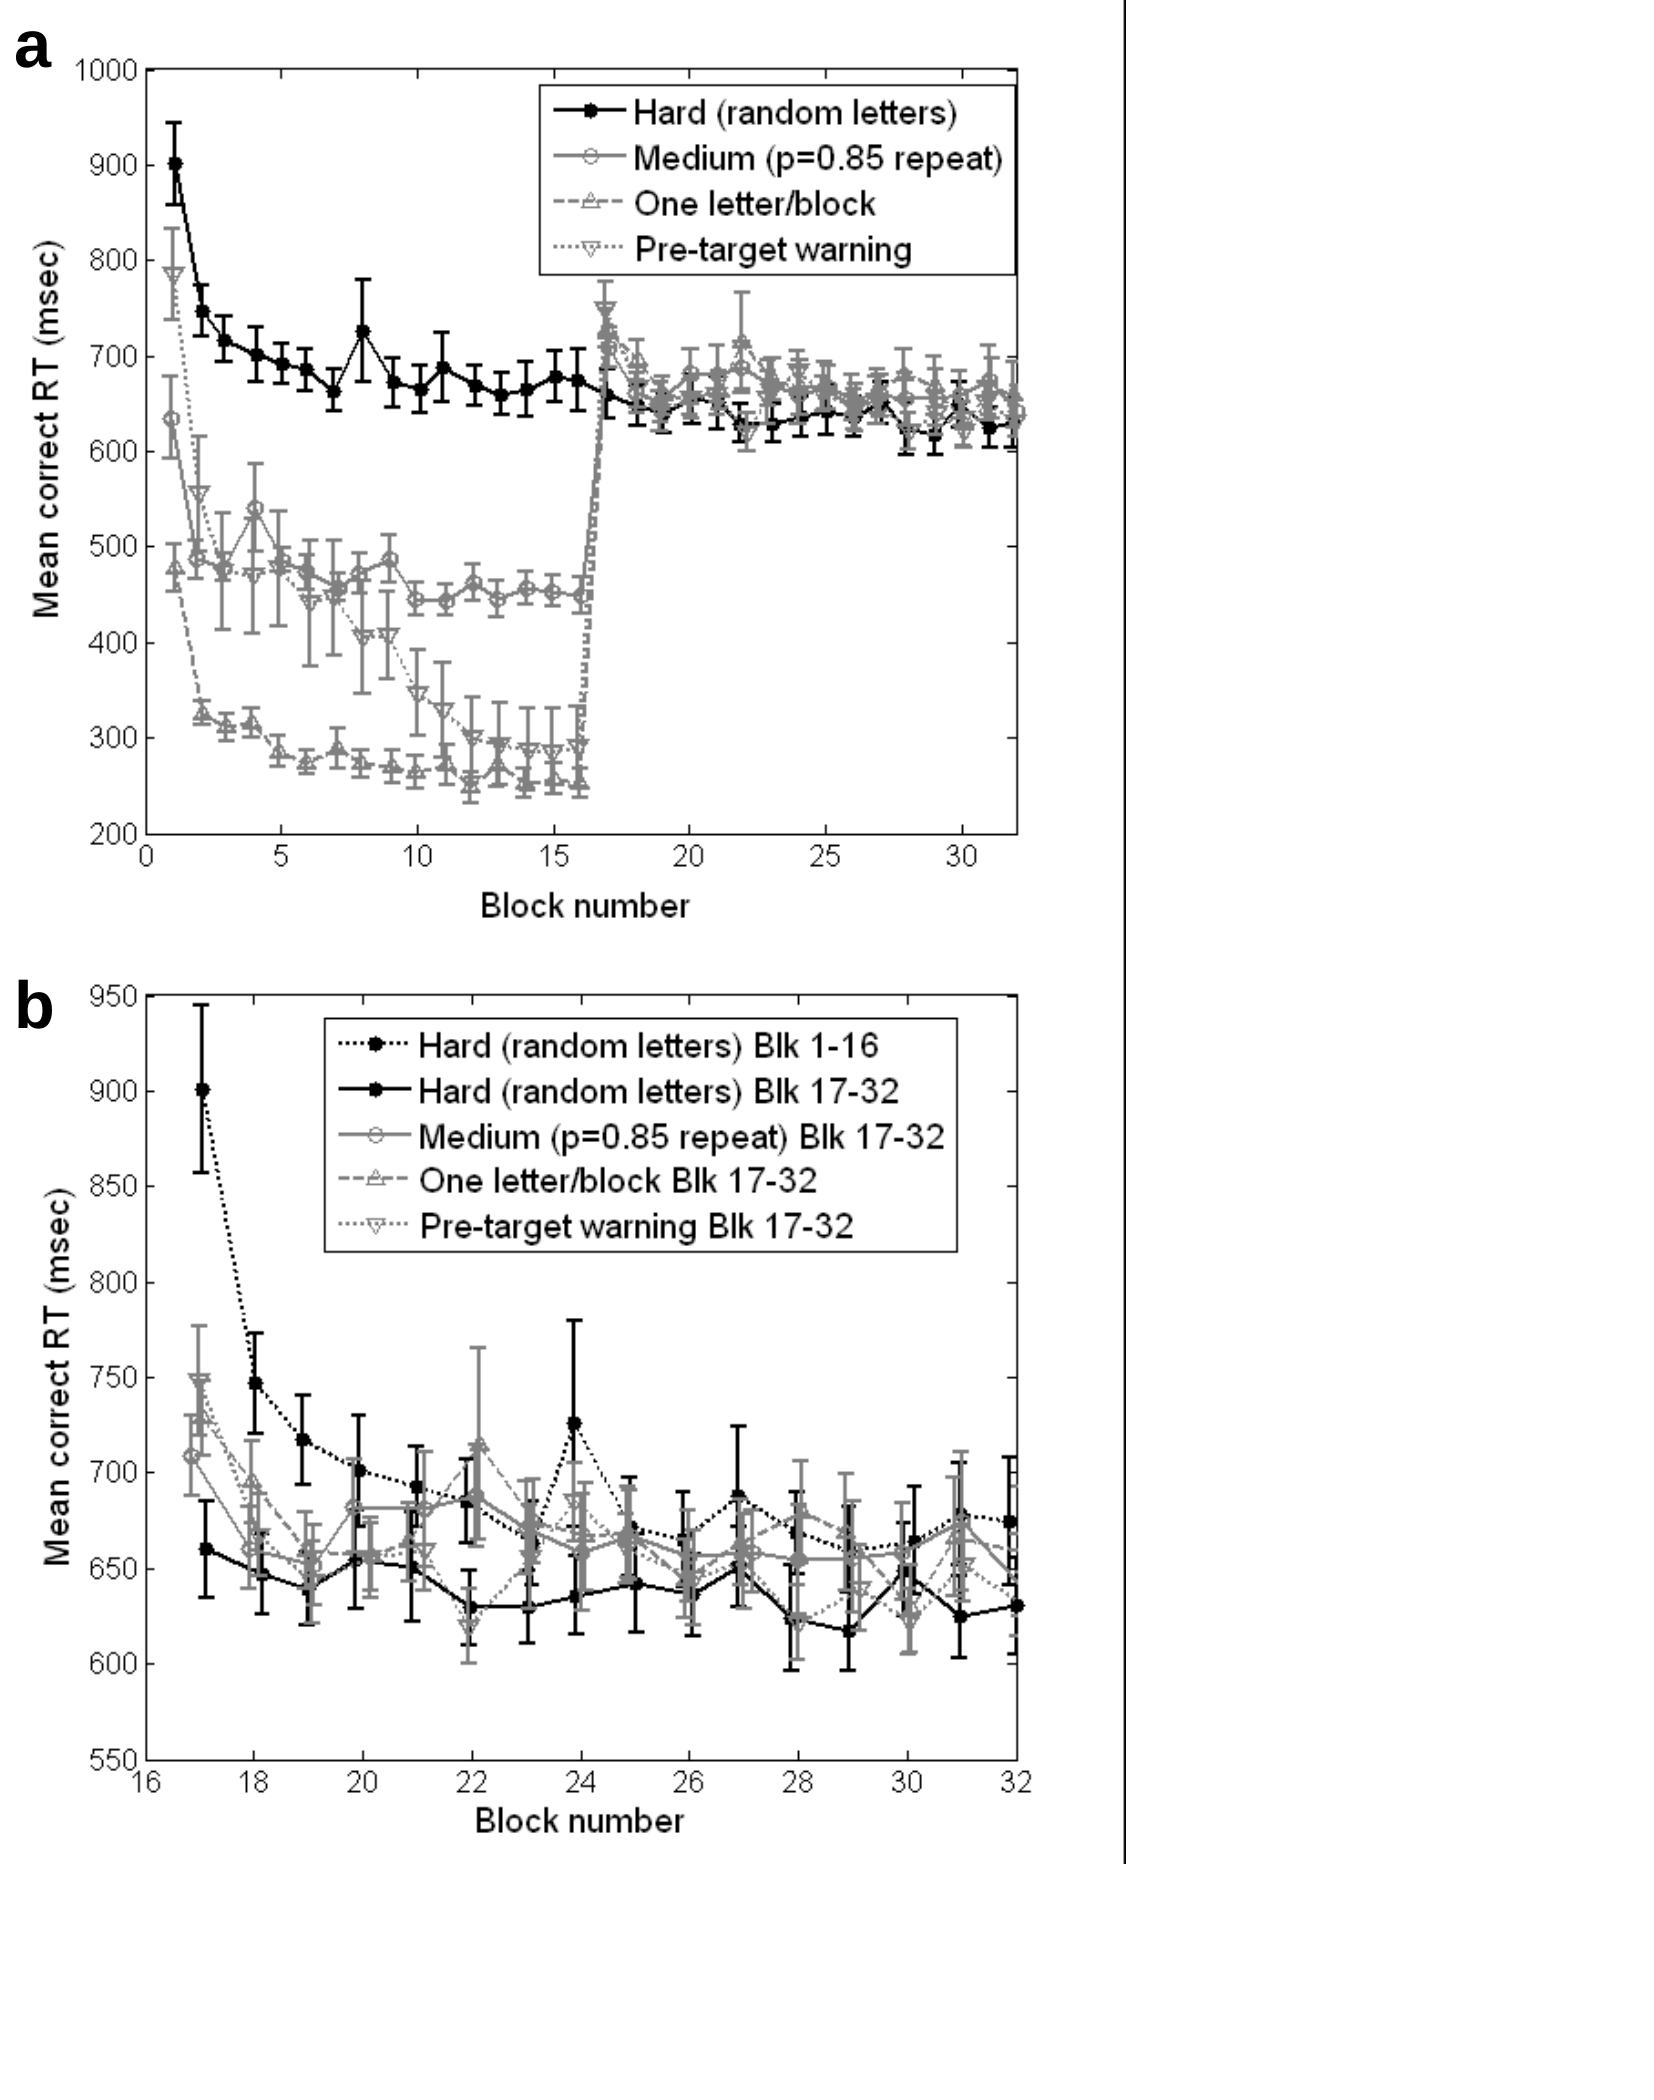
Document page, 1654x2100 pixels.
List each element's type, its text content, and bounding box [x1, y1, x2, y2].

picture [0, 0, 1126, 1864]
text_box b [0, 960, 67, 1051]
text_box a [0, 0, 67, 90]
